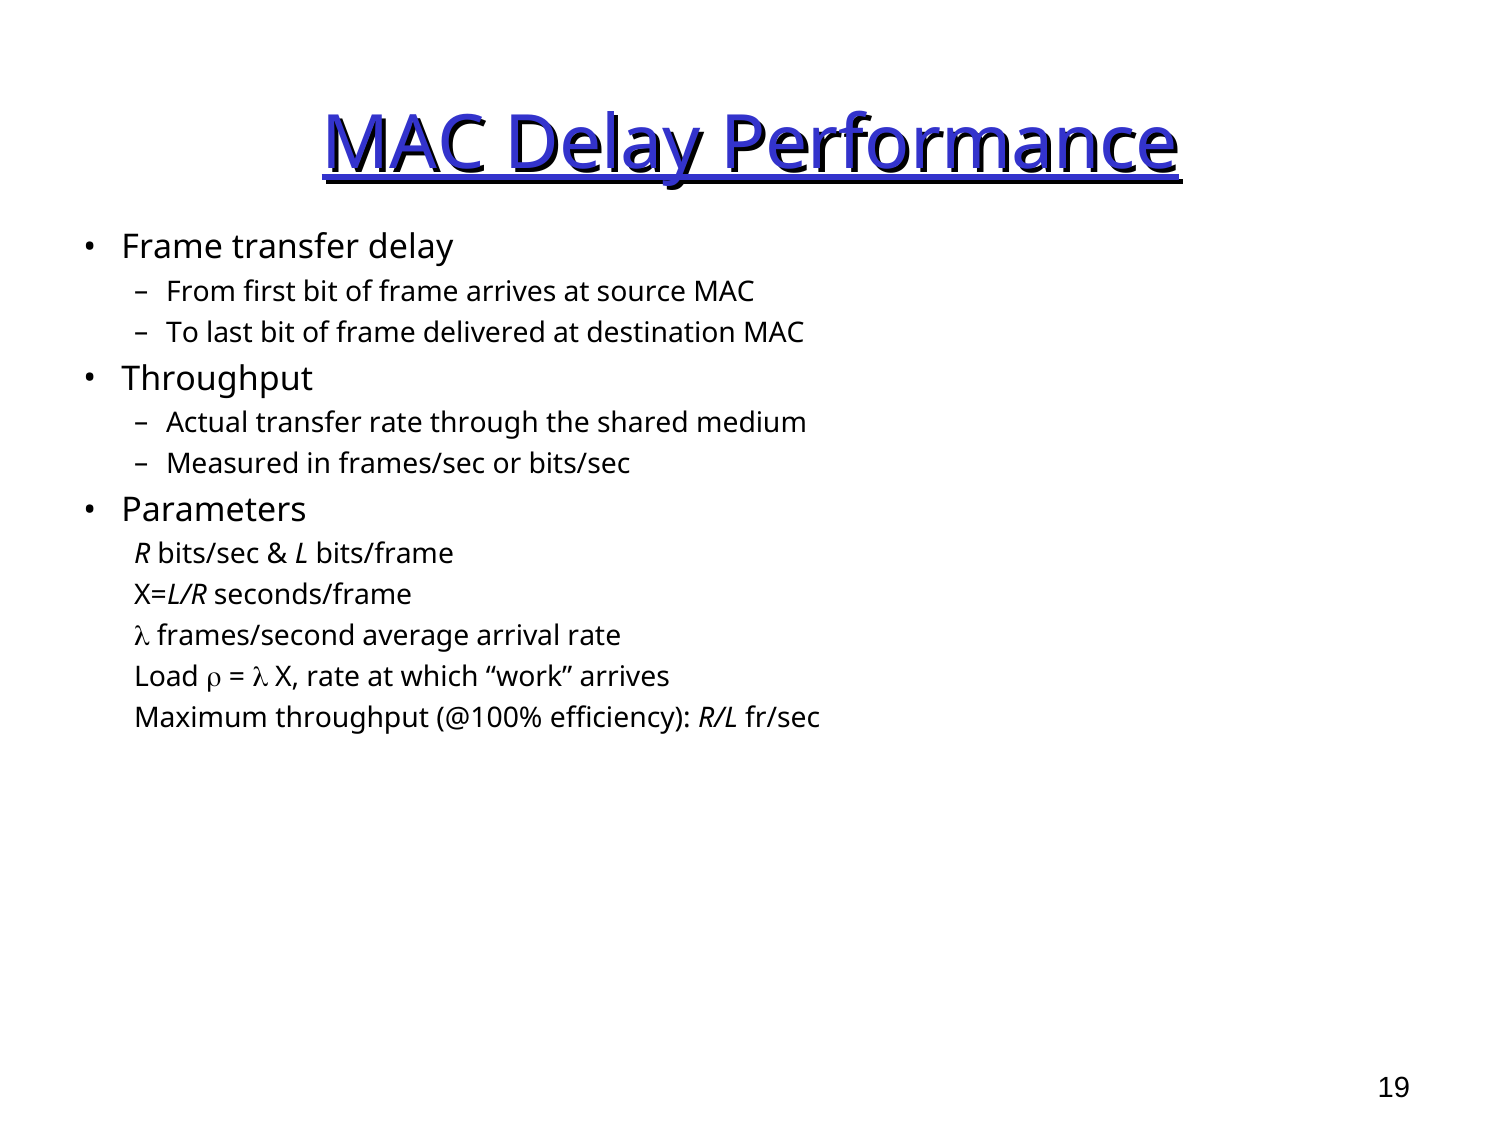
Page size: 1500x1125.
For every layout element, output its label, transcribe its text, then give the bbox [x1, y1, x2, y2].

title MAC Delay Performance [75, 45, 1426, 217]
list Frame transfer delay From first bit of frame arrives at source MAC To last bit of frame delivered at destination MAC Throughput Actual transfer rate through the shared medium Measured in frames/sec or bits/sec Parameters R bits/sec & L bits/frame X=L/R seconds/frame  frames/second average arrival rate Load  =  X, rate at which “work” arrives Maximum throughput (@100% efficiency): R/L fr/sec [68, 217, 1471, 742]
